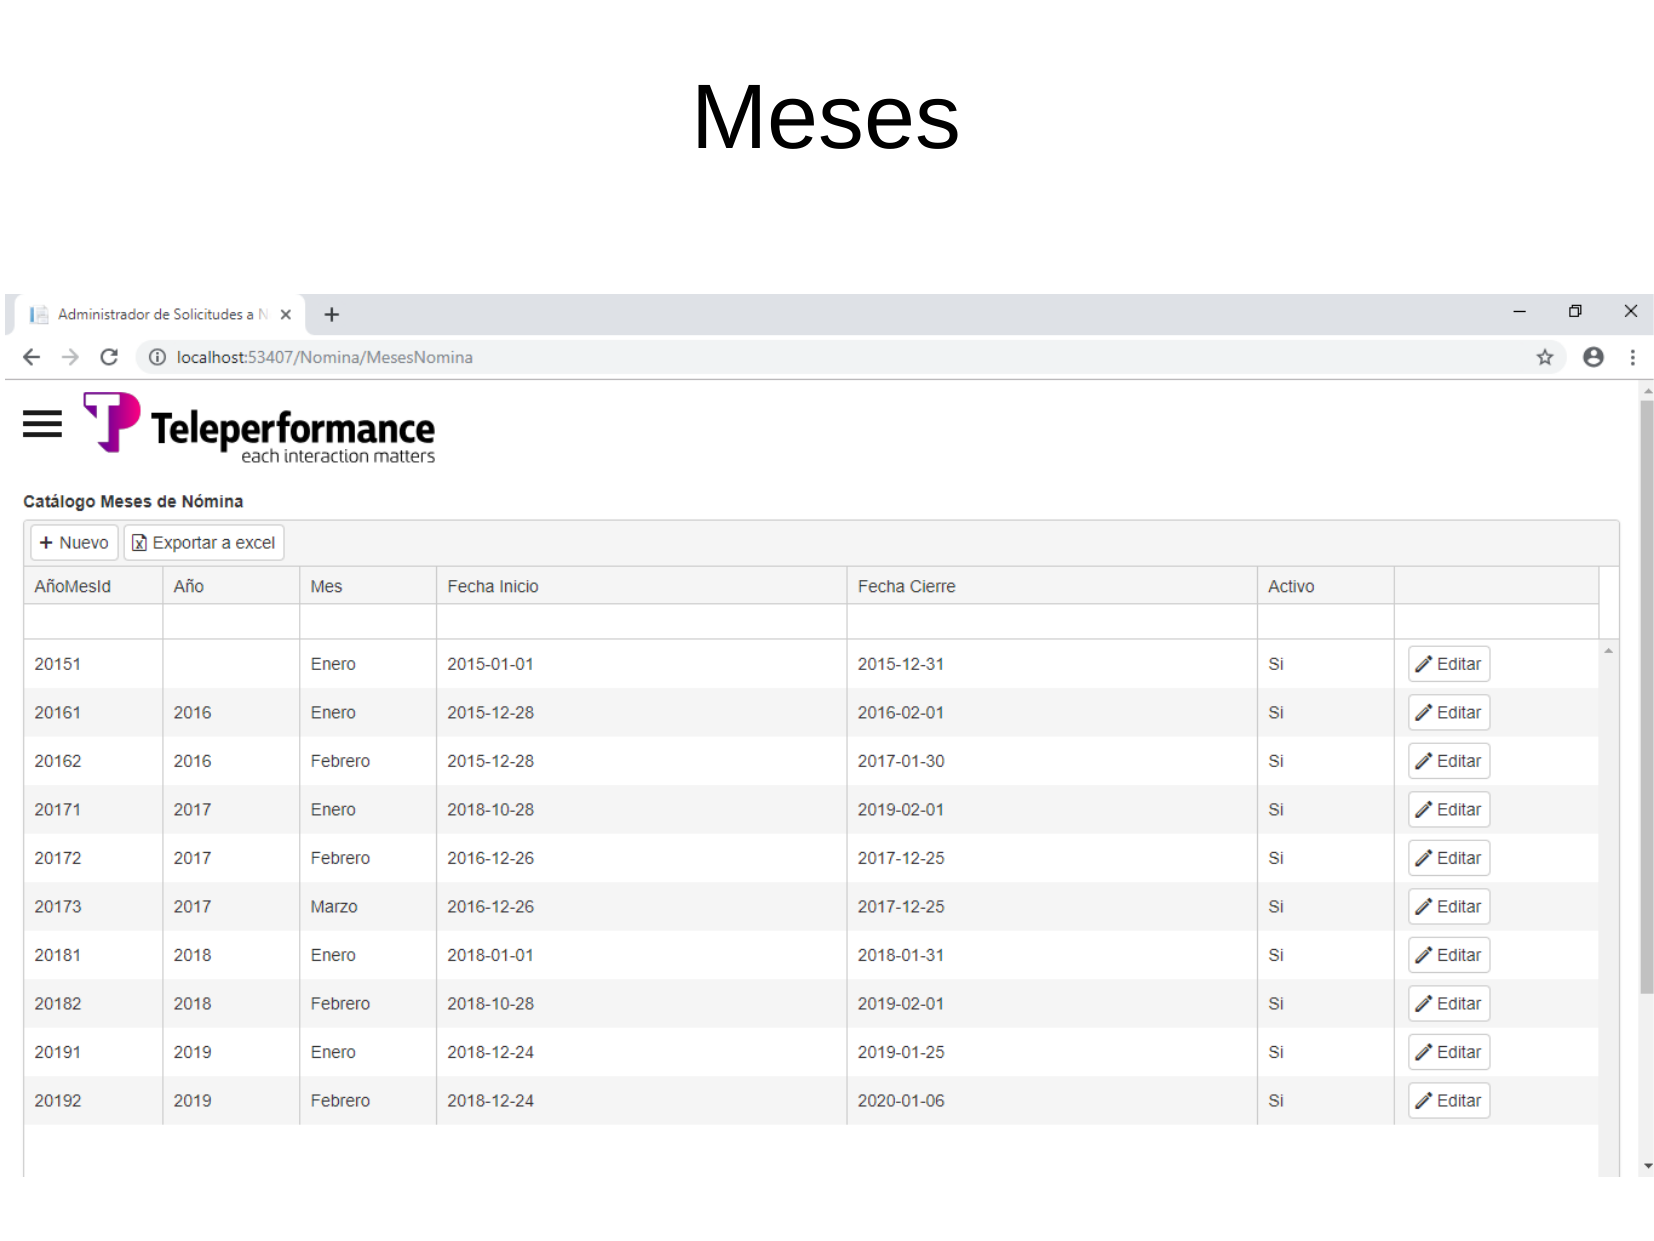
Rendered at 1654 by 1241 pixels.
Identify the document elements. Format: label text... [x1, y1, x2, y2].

picture [5, 294, 1654, 1177]
title Meses [82, 49, 1571, 257]
